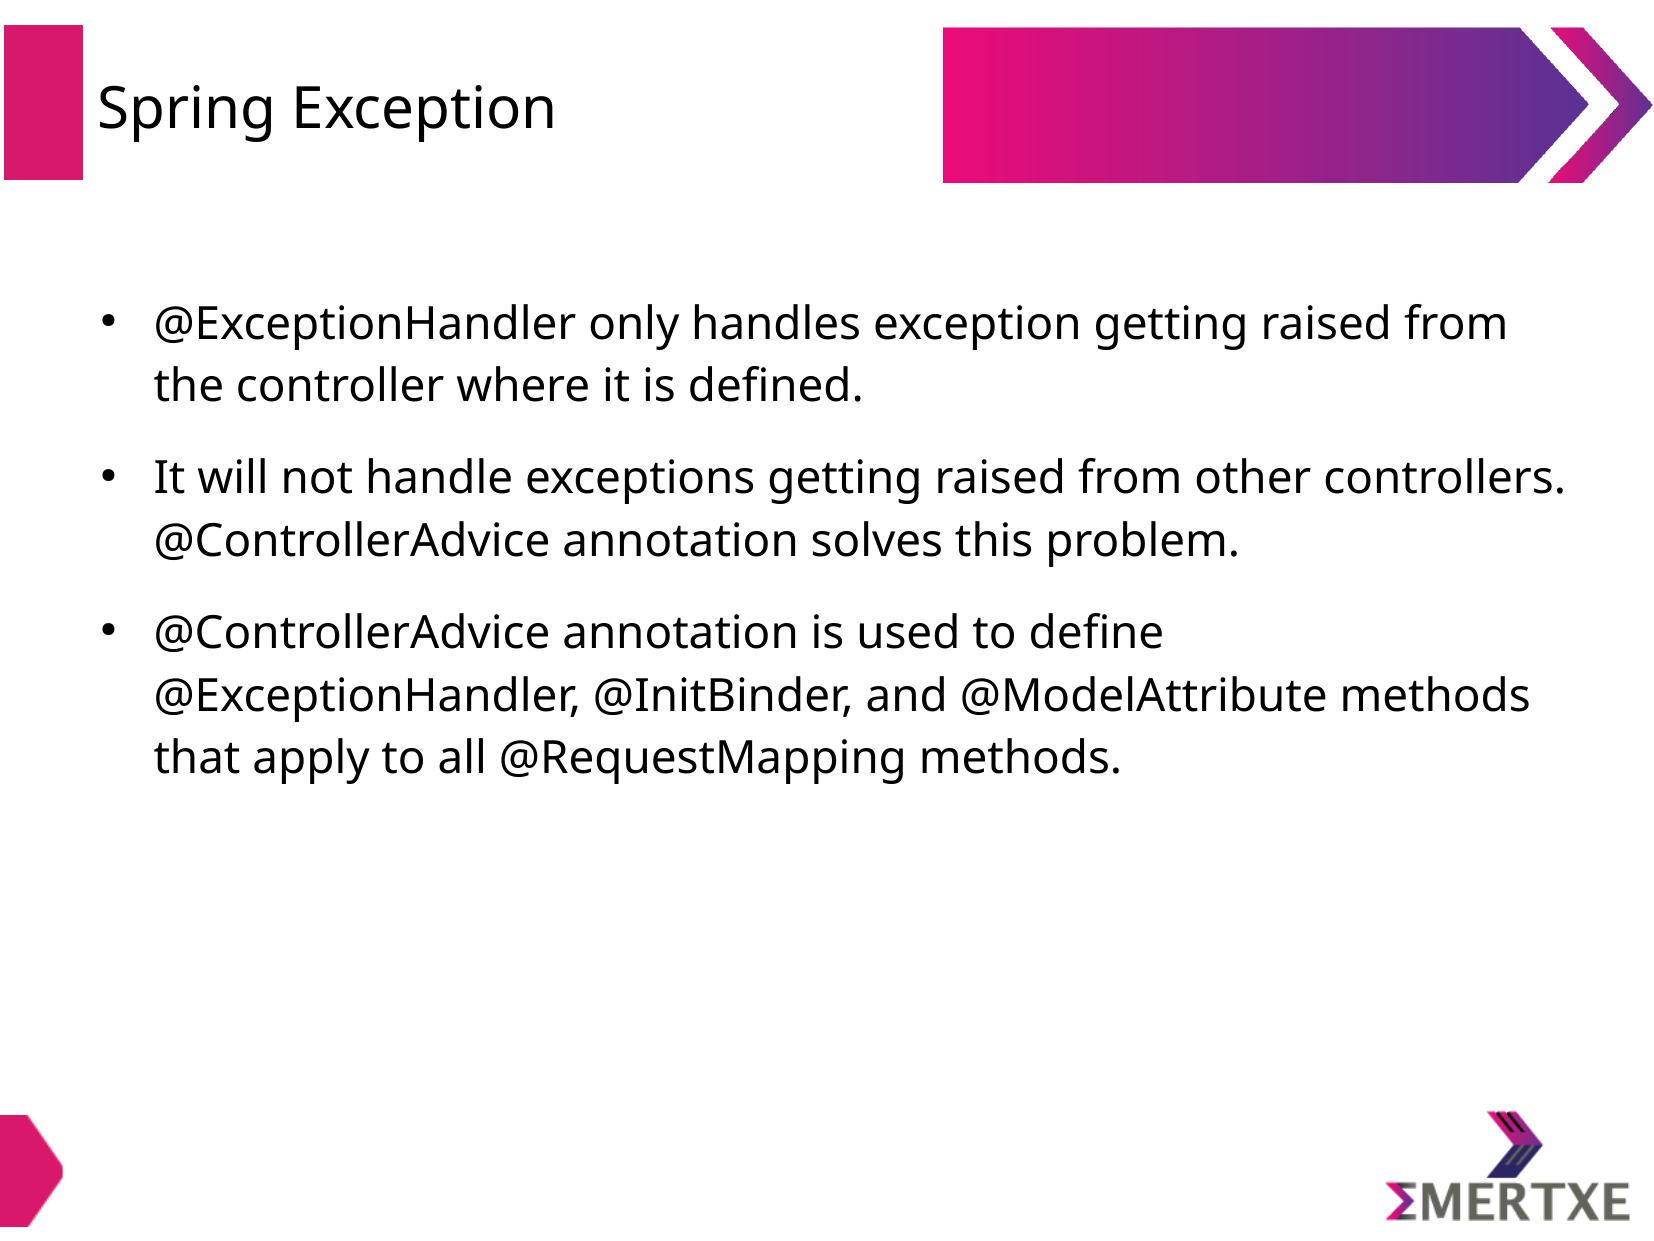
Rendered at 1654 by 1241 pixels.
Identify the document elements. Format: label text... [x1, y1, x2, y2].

picture [1571, 27, 1653, 183]
list @ExceptionHandler only handles exception getting raised from the controller where it is defined. It will not handle exceptions getting raised from other controllers. @ControllerAdvice annotation solves this problem. @ControllerAdvice annotation is used to define @ExceptionHandler, @InitBinder, and @ModelAttribute methods that apply to all @RequestMapping methods. [82, 290, 1571, 1010]
picture [1385, 1107, 1631, 1221]
title Spring Exception [82, 2, 1571, 210]
